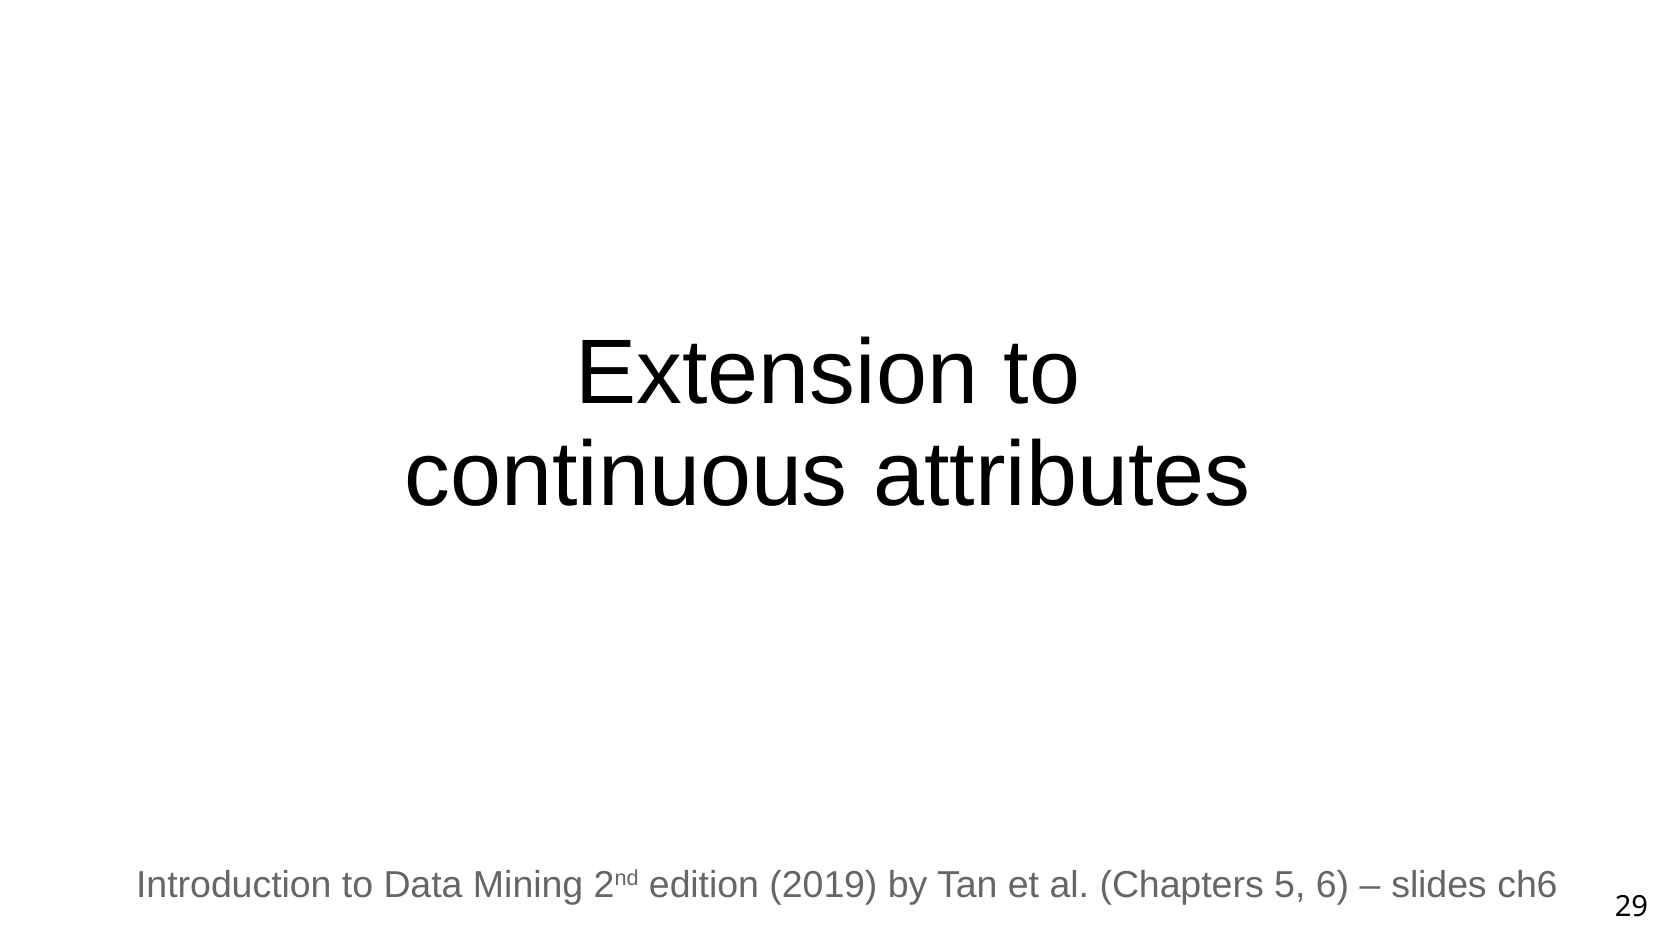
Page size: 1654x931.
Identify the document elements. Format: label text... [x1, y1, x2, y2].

title Extension to continuous attributes [0, 320, 1654, 526]
text_box Introduction to Data Mining 2nd edition (2019) by Tan et al. (Chapters 5, 6) – slides ch6 [121, 856, 1573, 915]
